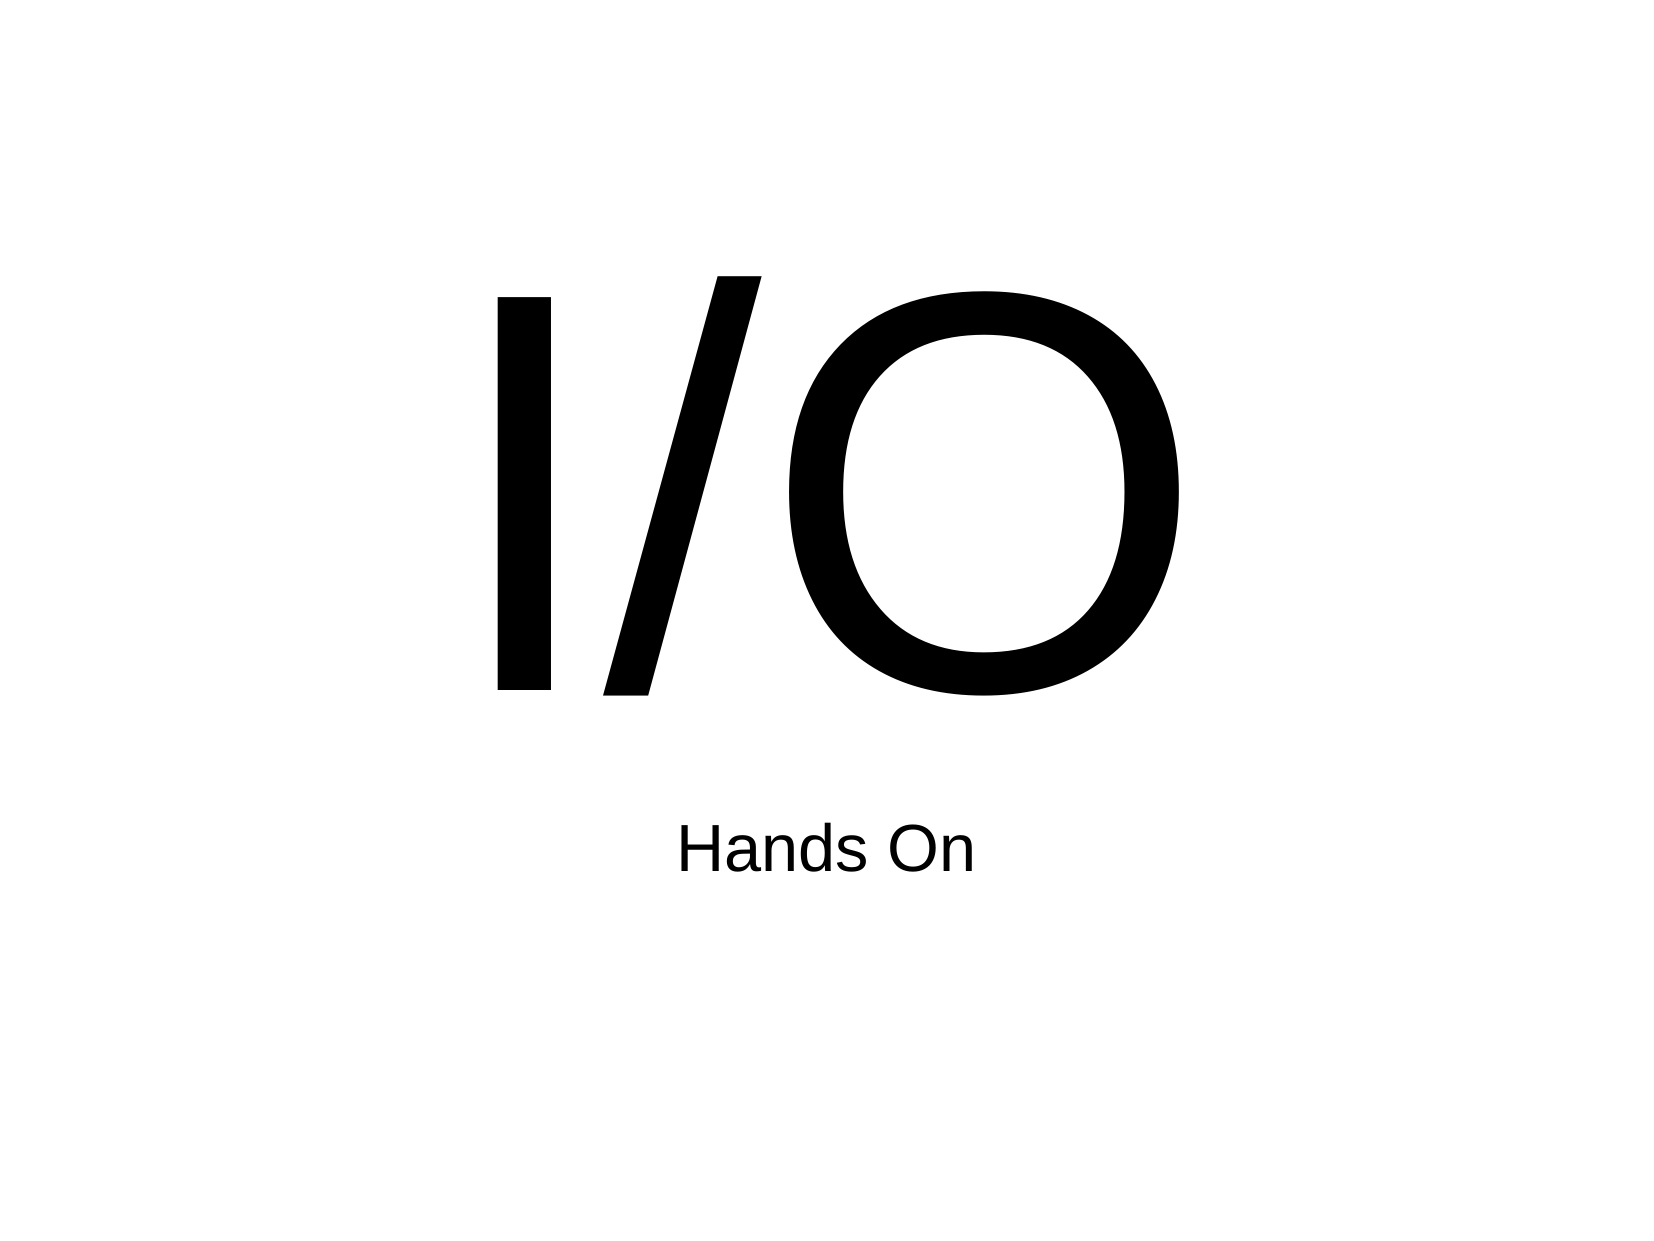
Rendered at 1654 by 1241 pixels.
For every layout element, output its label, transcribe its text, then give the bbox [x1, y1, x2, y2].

subtitle I/O Hands On [82, 49, 1571, 1010]
